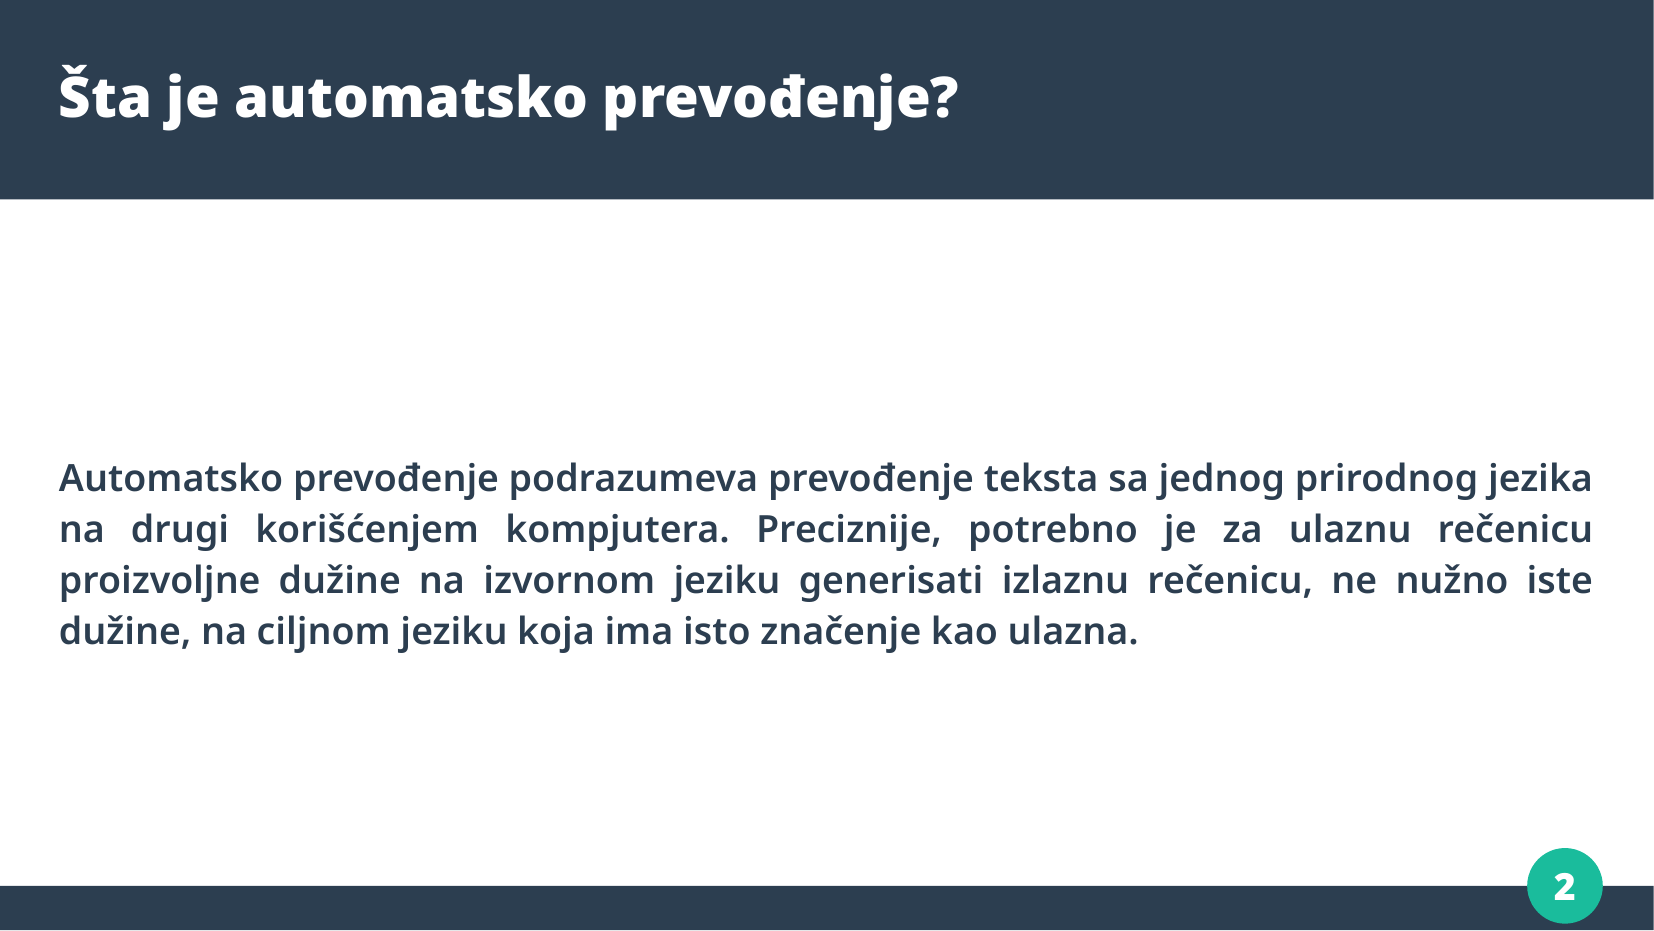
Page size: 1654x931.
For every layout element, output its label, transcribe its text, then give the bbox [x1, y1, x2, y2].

title Šta je automatsko prevođenje? [59, 37, 1595, 156]
list Automatsko prevođenje podrazumeva prevođenje teksta sa jednog prirodnog jezika na drugi korišćenjem kompjutera. Preciznije, potrebno je za ulaznu rečenicu proizvoljne dužine na izvornom jeziku generisati izlaznu rečenicu, ne nužno iste dužine, na ciljnom jeziku koja ima isto značenje kao ulazna. [59, 243, 1595, 864]
